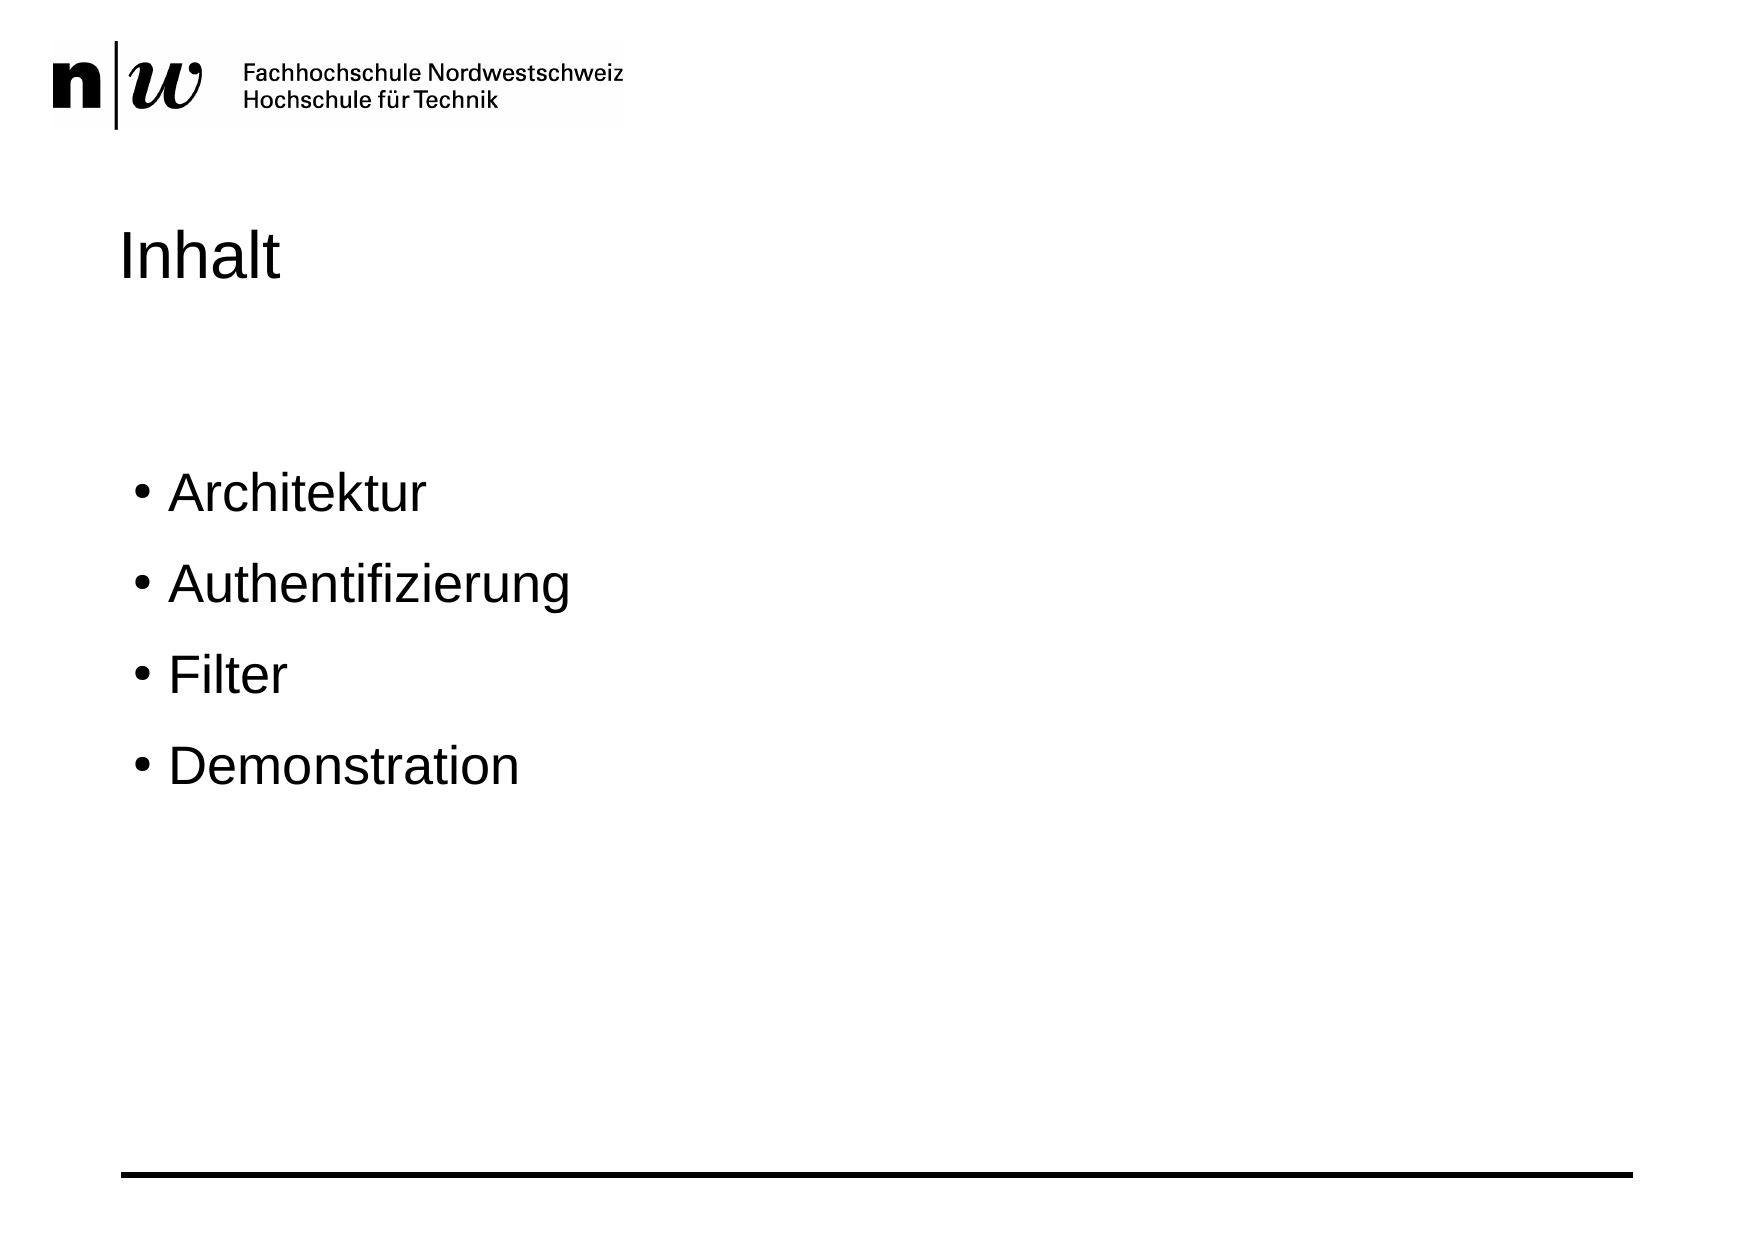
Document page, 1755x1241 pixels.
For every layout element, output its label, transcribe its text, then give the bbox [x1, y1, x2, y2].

picture [53, 41, 623, 130]
text_box Inhalt [118, 212, 1606, 296]
text_box Architektur Authentifizierung Filter Demonstration [118, 425, 1630, 1146]
